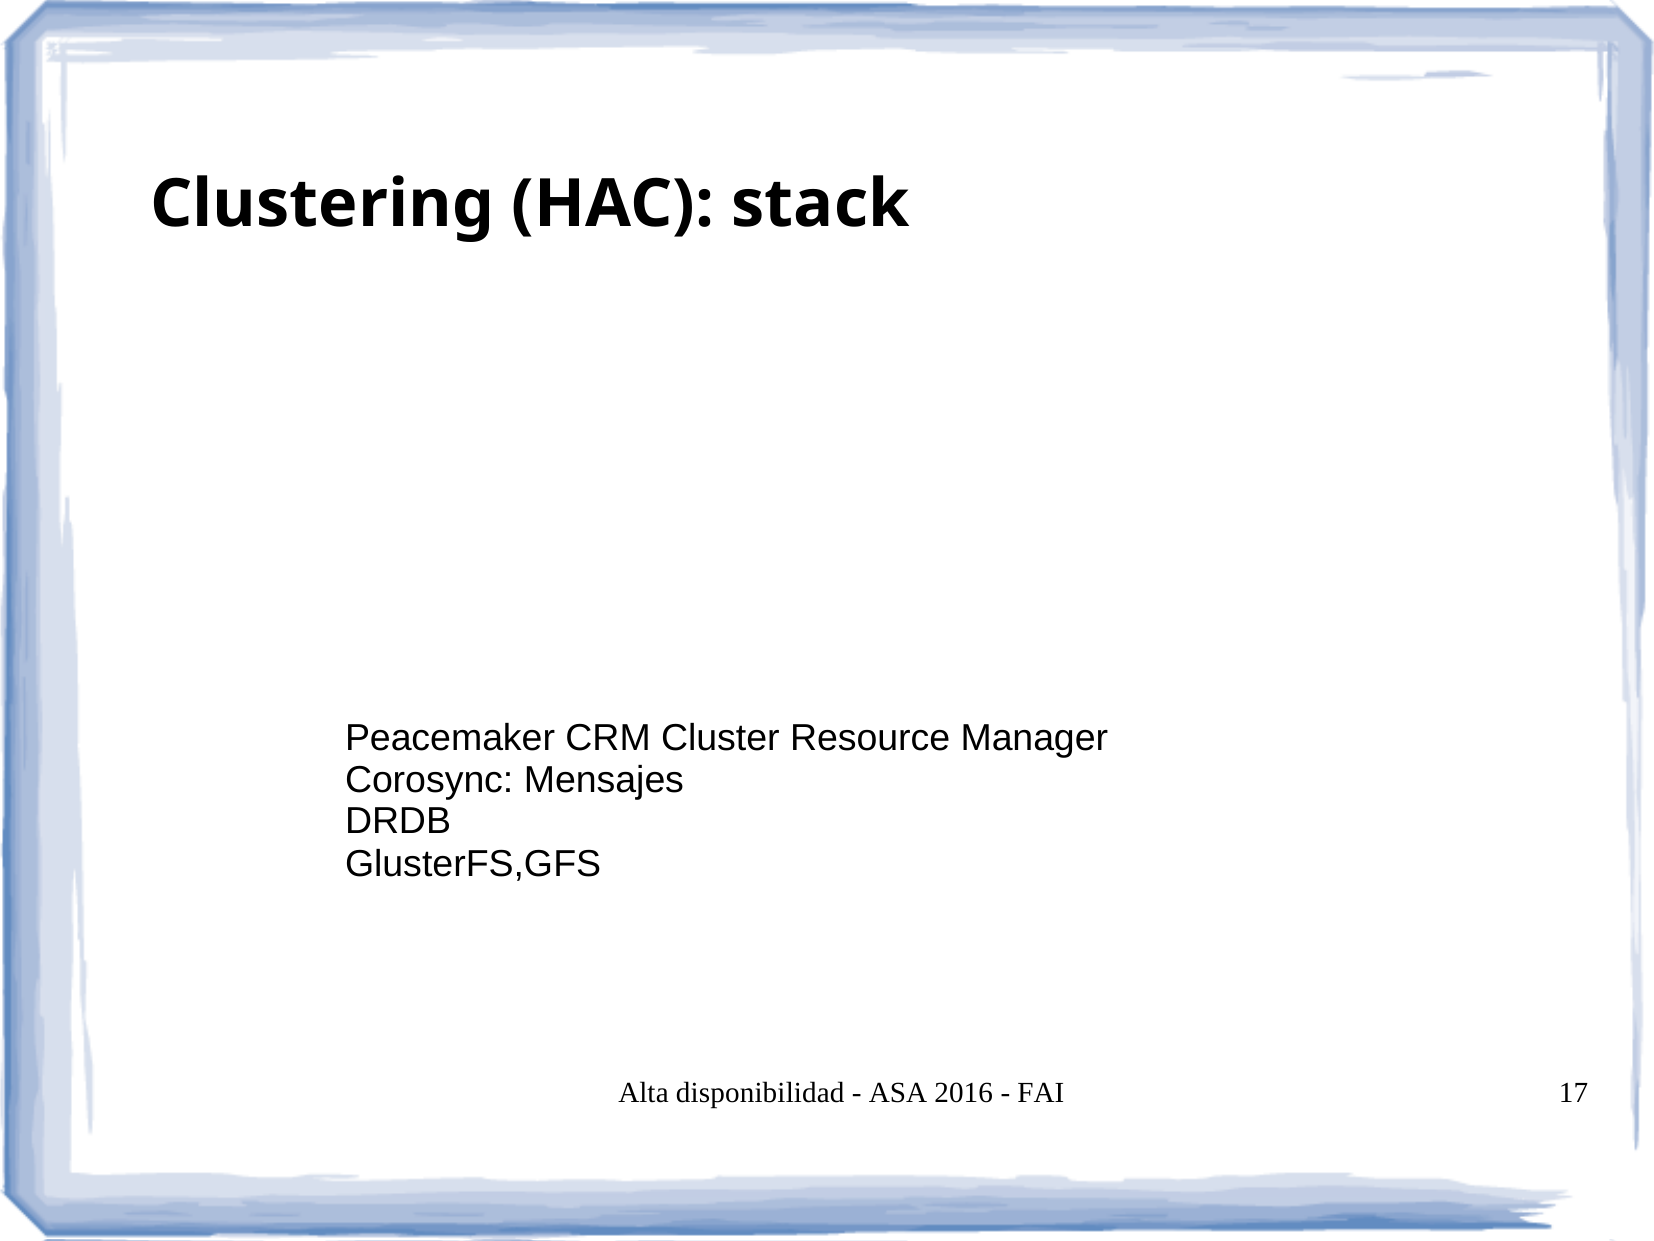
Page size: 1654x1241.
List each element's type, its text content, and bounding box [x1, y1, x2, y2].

picture [0, 0, 1654, 1241]
text_box Clustering (HAC): stack [135, 147, 913, 250]
text_box Peacemaker CRM Cluster Resource Manager Corosync: Mensajes DRDB GlusterFS,GFS [330, 708, 1123, 892]
